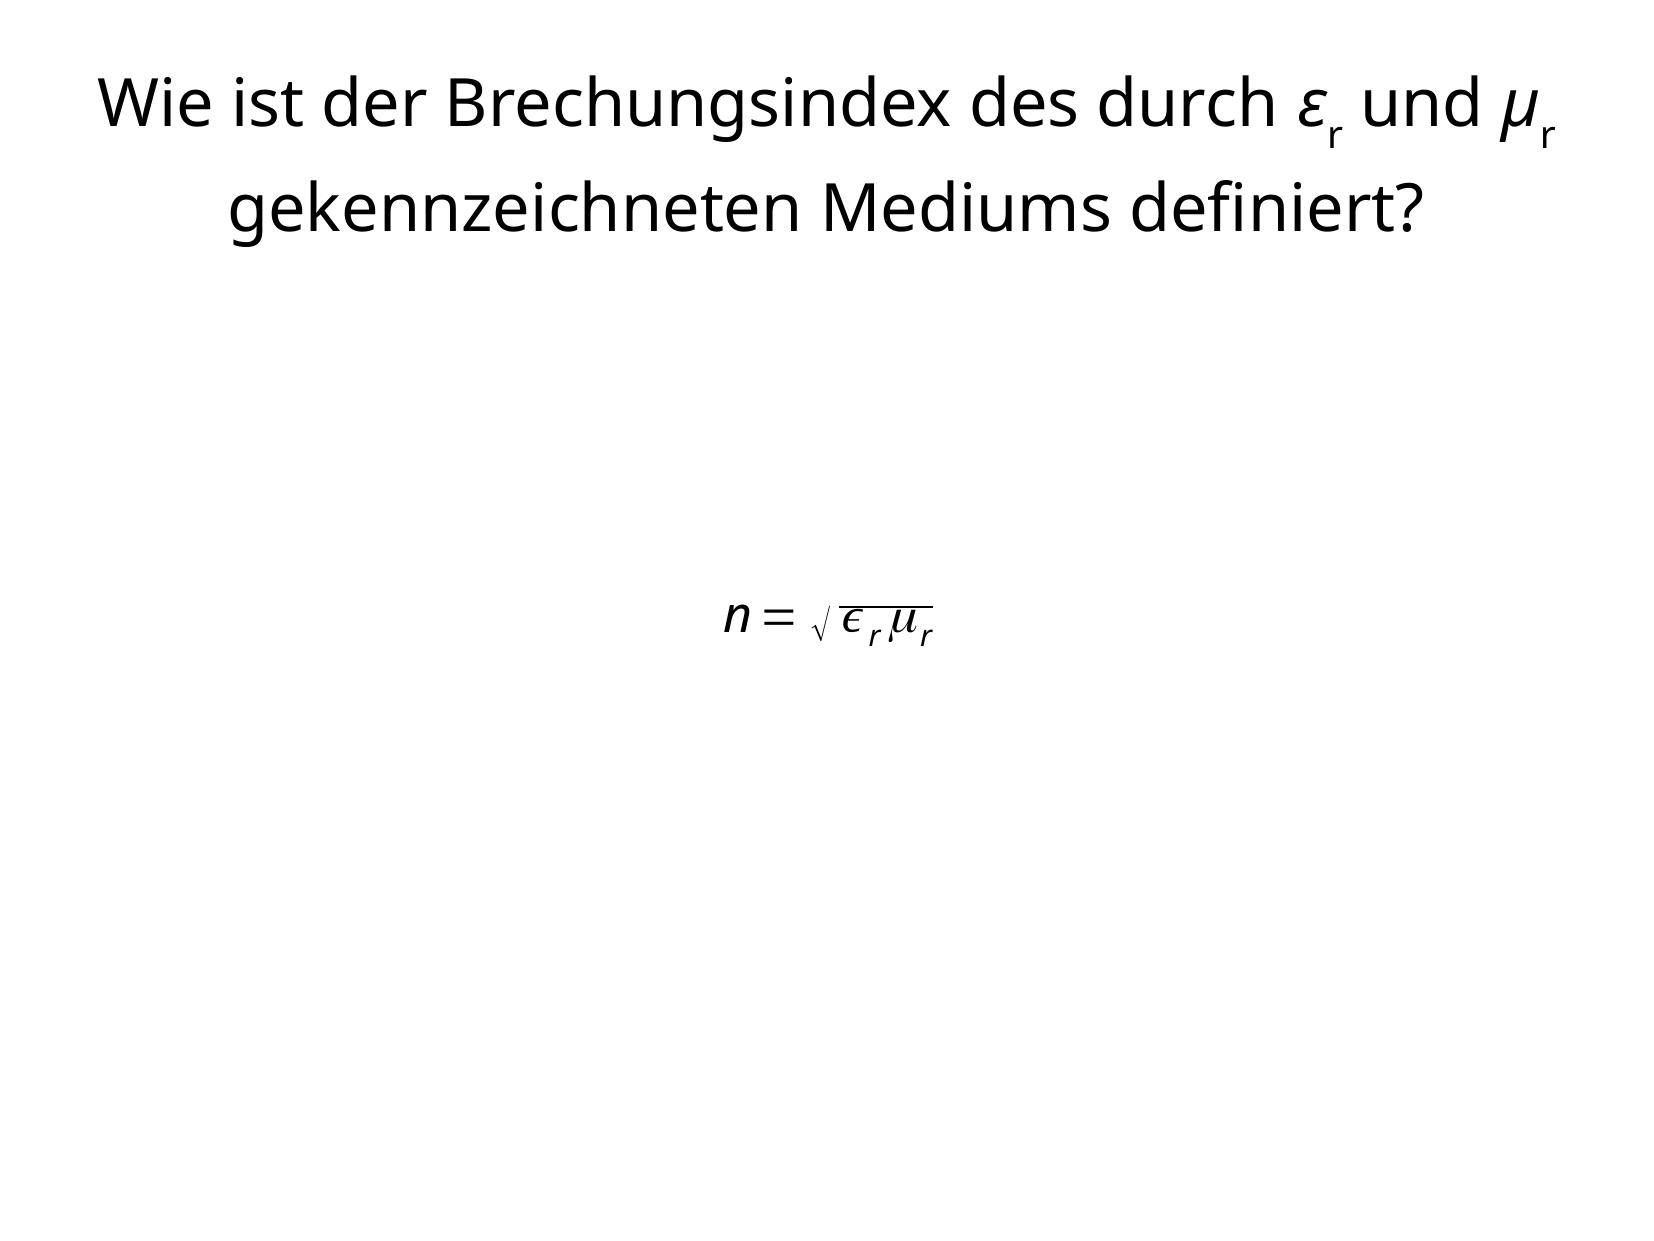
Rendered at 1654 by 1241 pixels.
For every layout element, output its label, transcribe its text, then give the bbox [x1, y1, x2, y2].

title Wie ist der Brechungsindex des durch εr und μr gekennzeichneten Mediums definiert? [82, 49, 1571, 257]
chart [715, 585, 939, 655]
